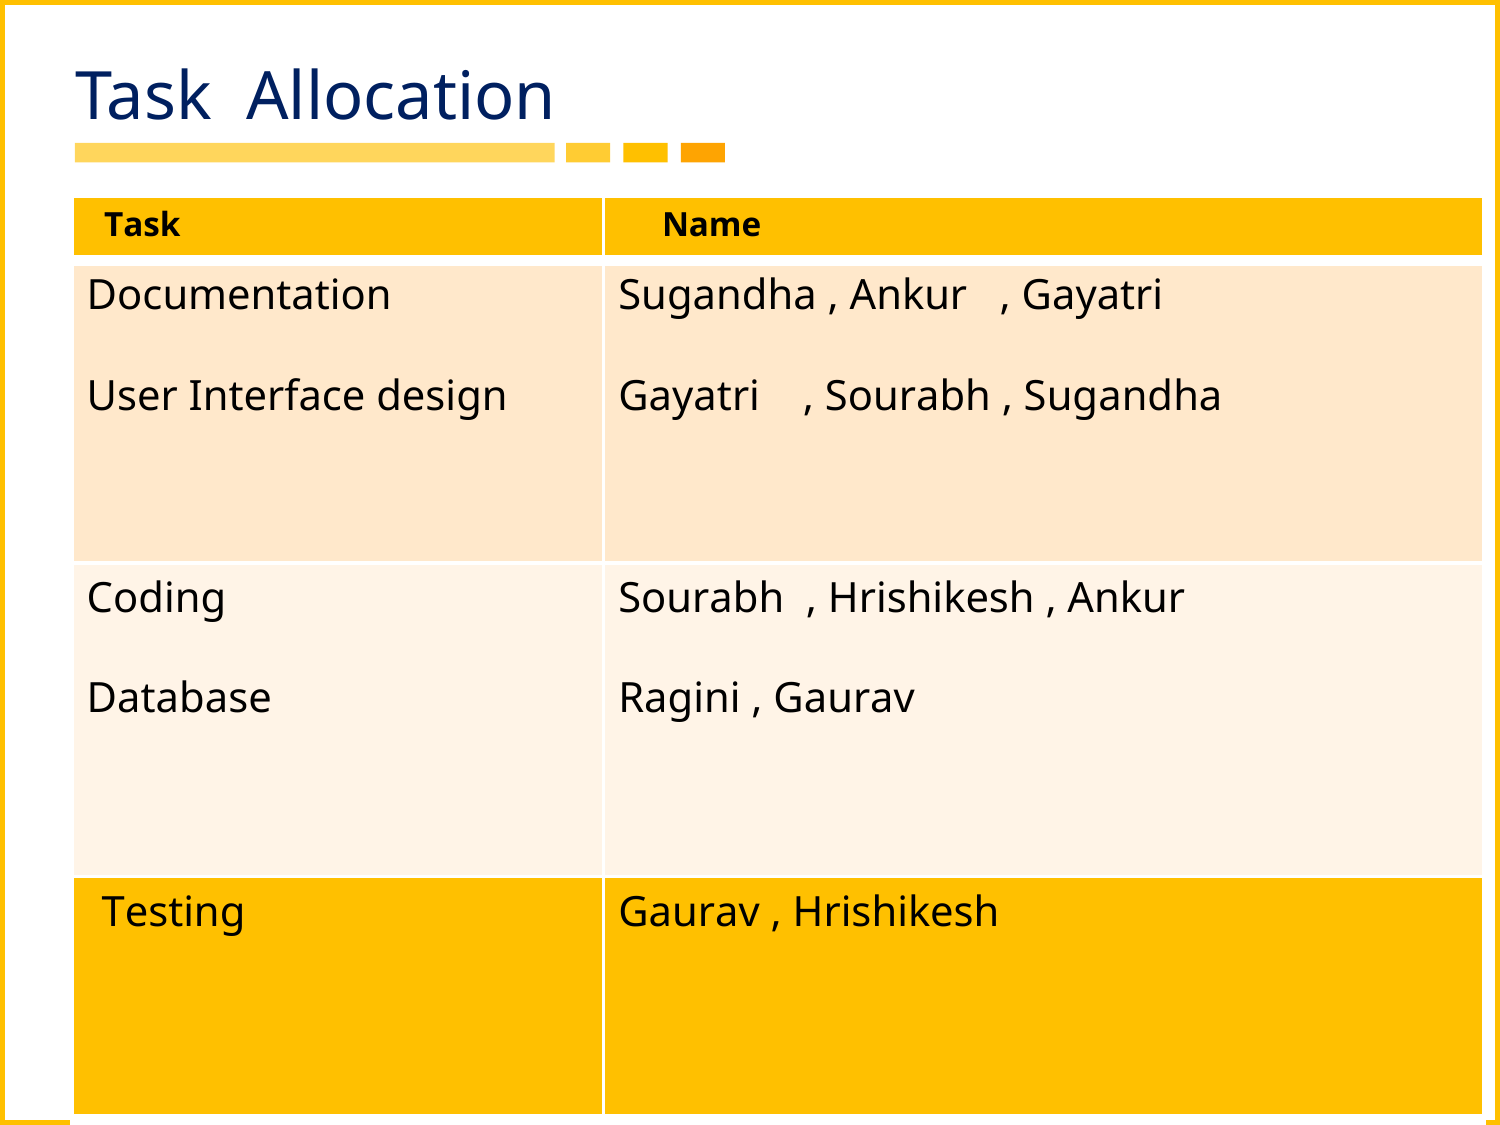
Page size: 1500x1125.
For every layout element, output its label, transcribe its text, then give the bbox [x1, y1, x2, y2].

picture [1486, 960, 1495, 1120]
table_cell Coding Database [74, 565, 602, 875]
table_cell Gaurav , Hrishikesh [605, 878, 1482, 1114]
table_cell Sugandha , Ankur , Gayatri Gayatri , Sourabh , Sugandha [605, 266, 1482, 561]
title Task Allocation [75, 37, 1426, 151]
table_cell Testing [74, 878, 602, 1114]
table_cell Documentation User Interface design [74, 266, 602, 561]
table_header Task [74, 198, 602, 255]
table_cell Sourabh , Hrishikesh , Ankur Ragini , Gaurav [605, 565, 1482, 875]
table_header Name [605, 198, 1482, 255]
